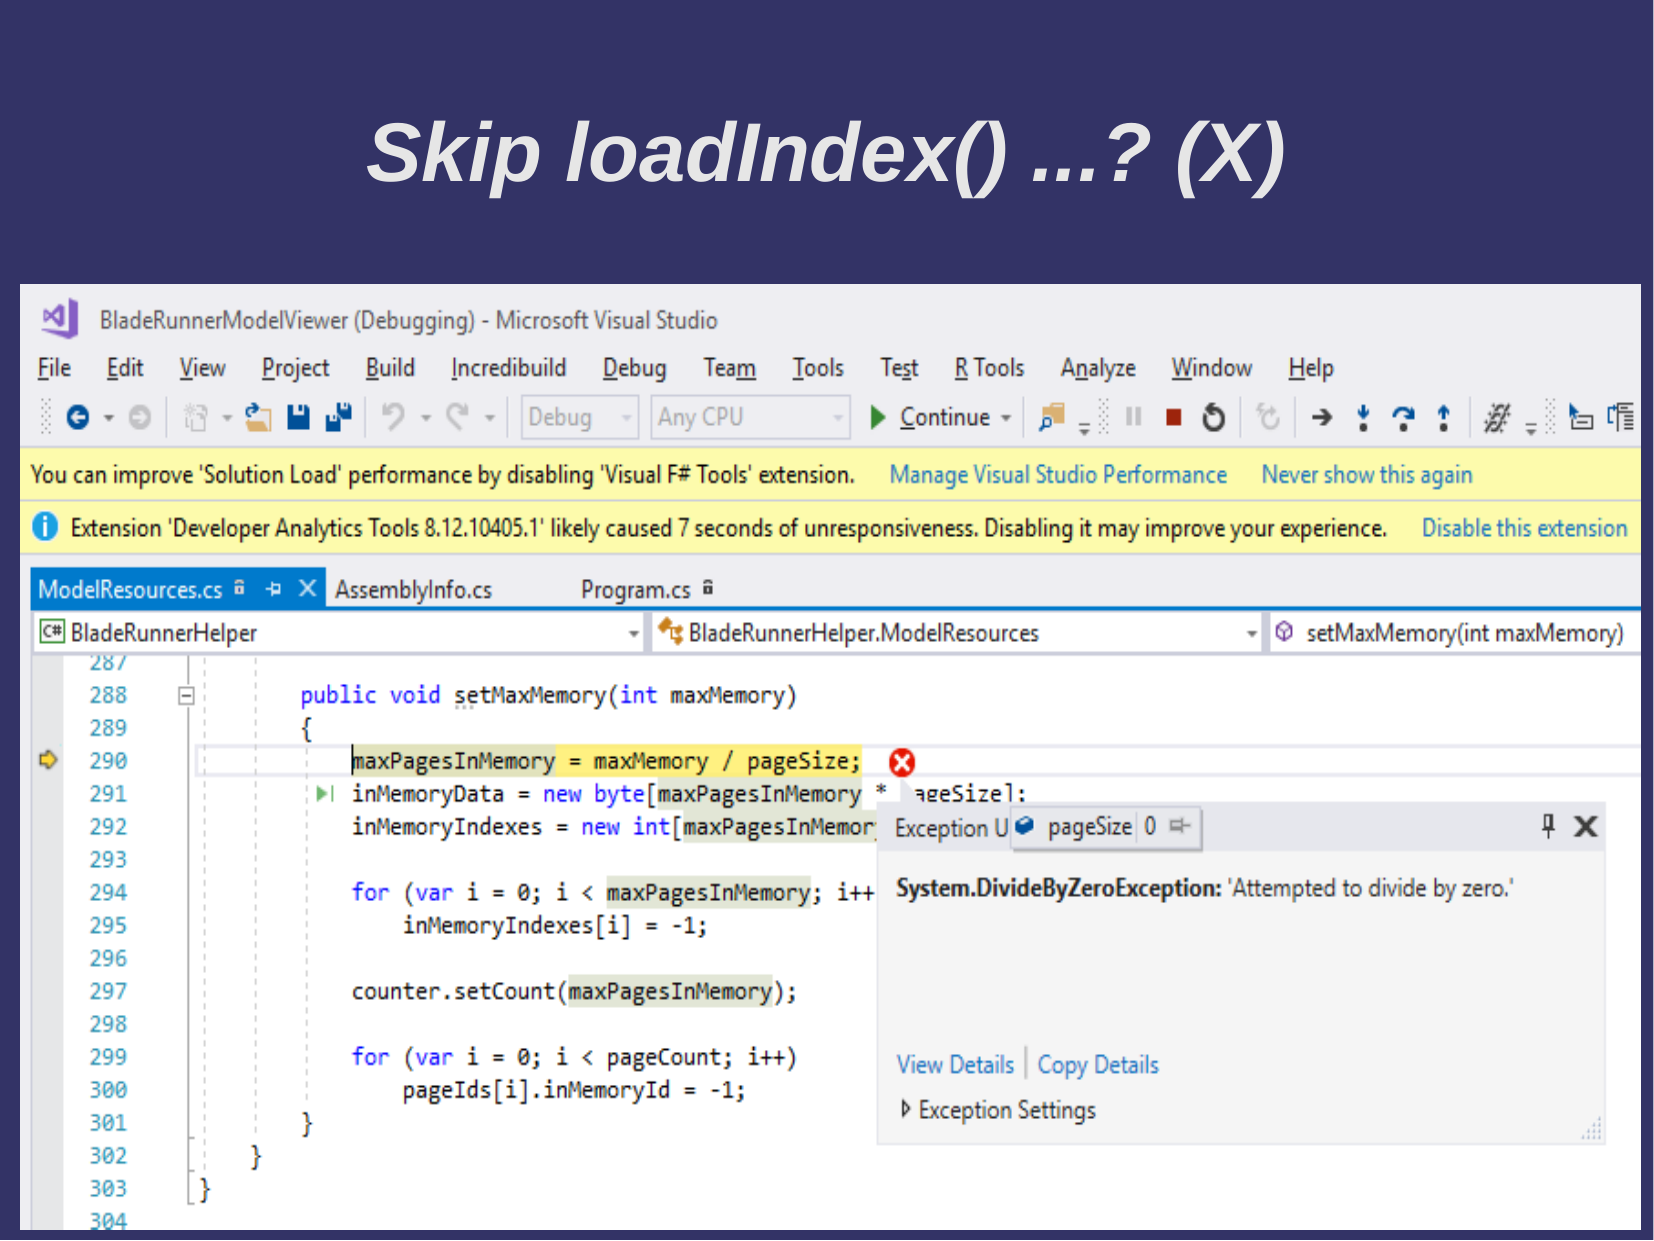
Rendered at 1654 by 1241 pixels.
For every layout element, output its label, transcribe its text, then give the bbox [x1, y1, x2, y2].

title Skip loadIndex() ...? (X) [82, 49, 1571, 257]
picture [20, 284, 1641, 1231]
